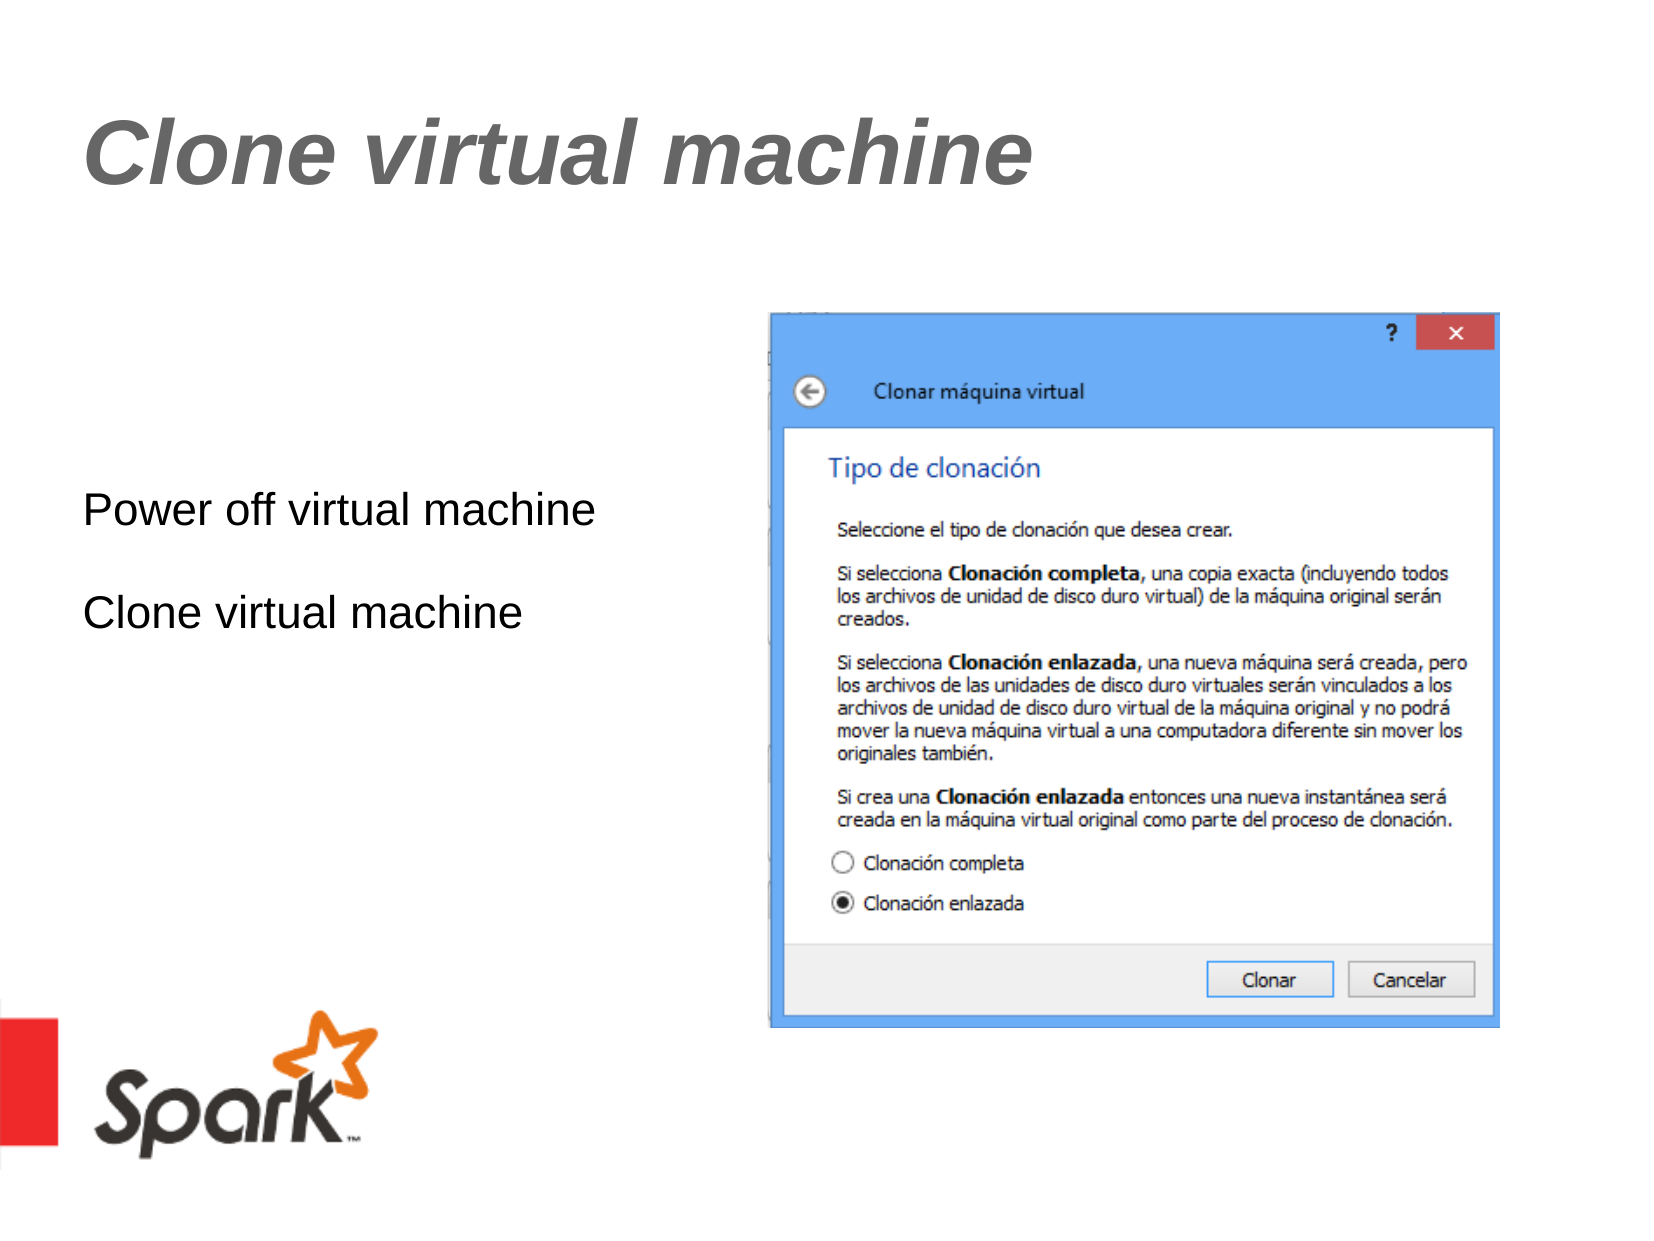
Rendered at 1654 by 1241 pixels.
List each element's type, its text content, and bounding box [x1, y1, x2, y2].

title Clone virtual machine [82, 49, 1571, 257]
picture [0, 999, 392, 1170]
picture [767, 312, 1501, 1028]
subtitle Power off virtual machine Clone virtual machine [82, 290, 1571, 1010]
